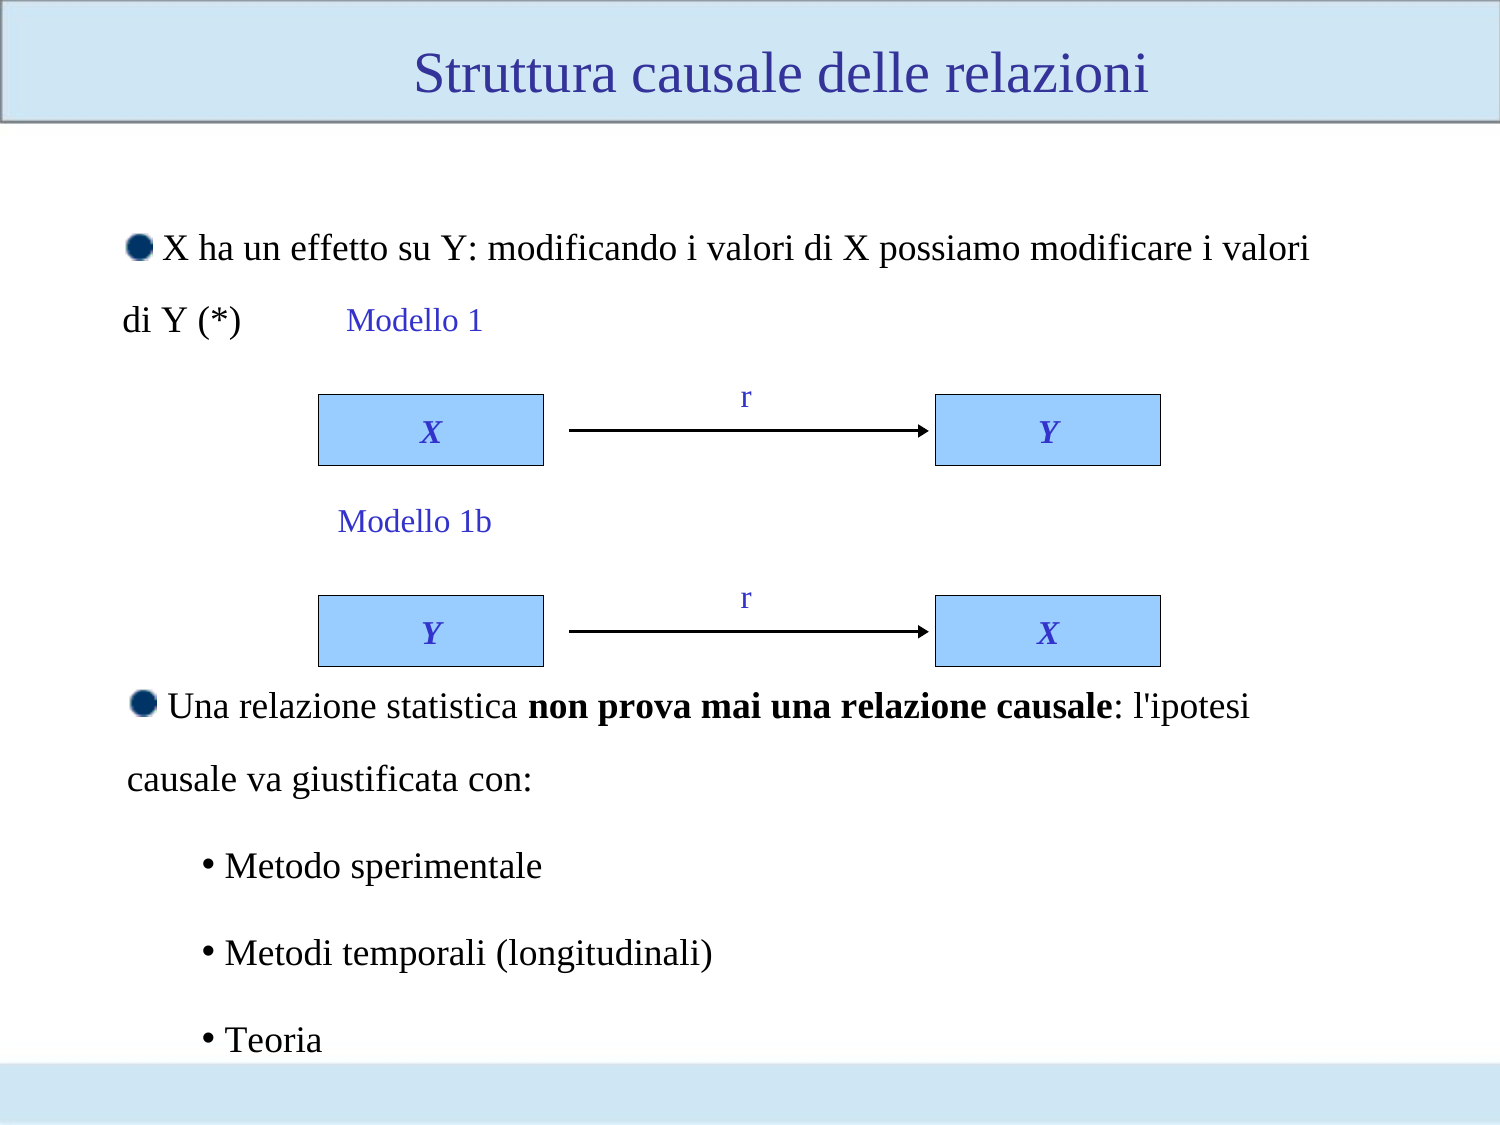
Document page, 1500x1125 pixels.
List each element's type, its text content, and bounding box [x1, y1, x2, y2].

text_box Una relazione statistica non prova mai una relazione causale: l'ipotesi causale va giustificata con: Metodo sperimentale Metodi temporali (longitudinali) Teoria [112, 639, 1356, 1068]
text_box r [649, 567, 843, 675]
text_box Y [935, 394, 1161, 466]
text_box X ha un effetto su Y: modificando i valori di X possiamo modificare i valori di Y (*) [107, 188, 1352, 348]
text_box r [649, 366, 843, 474]
text_box X [935, 595, 1161, 667]
picture [0, 0, 1500, 1125]
title Struttura causale delle relazioni [249, 21, 1313, 117]
text_box Modello 1 [240, 348, 590, 469]
text_box Modello 1b [240, 491, 590, 669]
